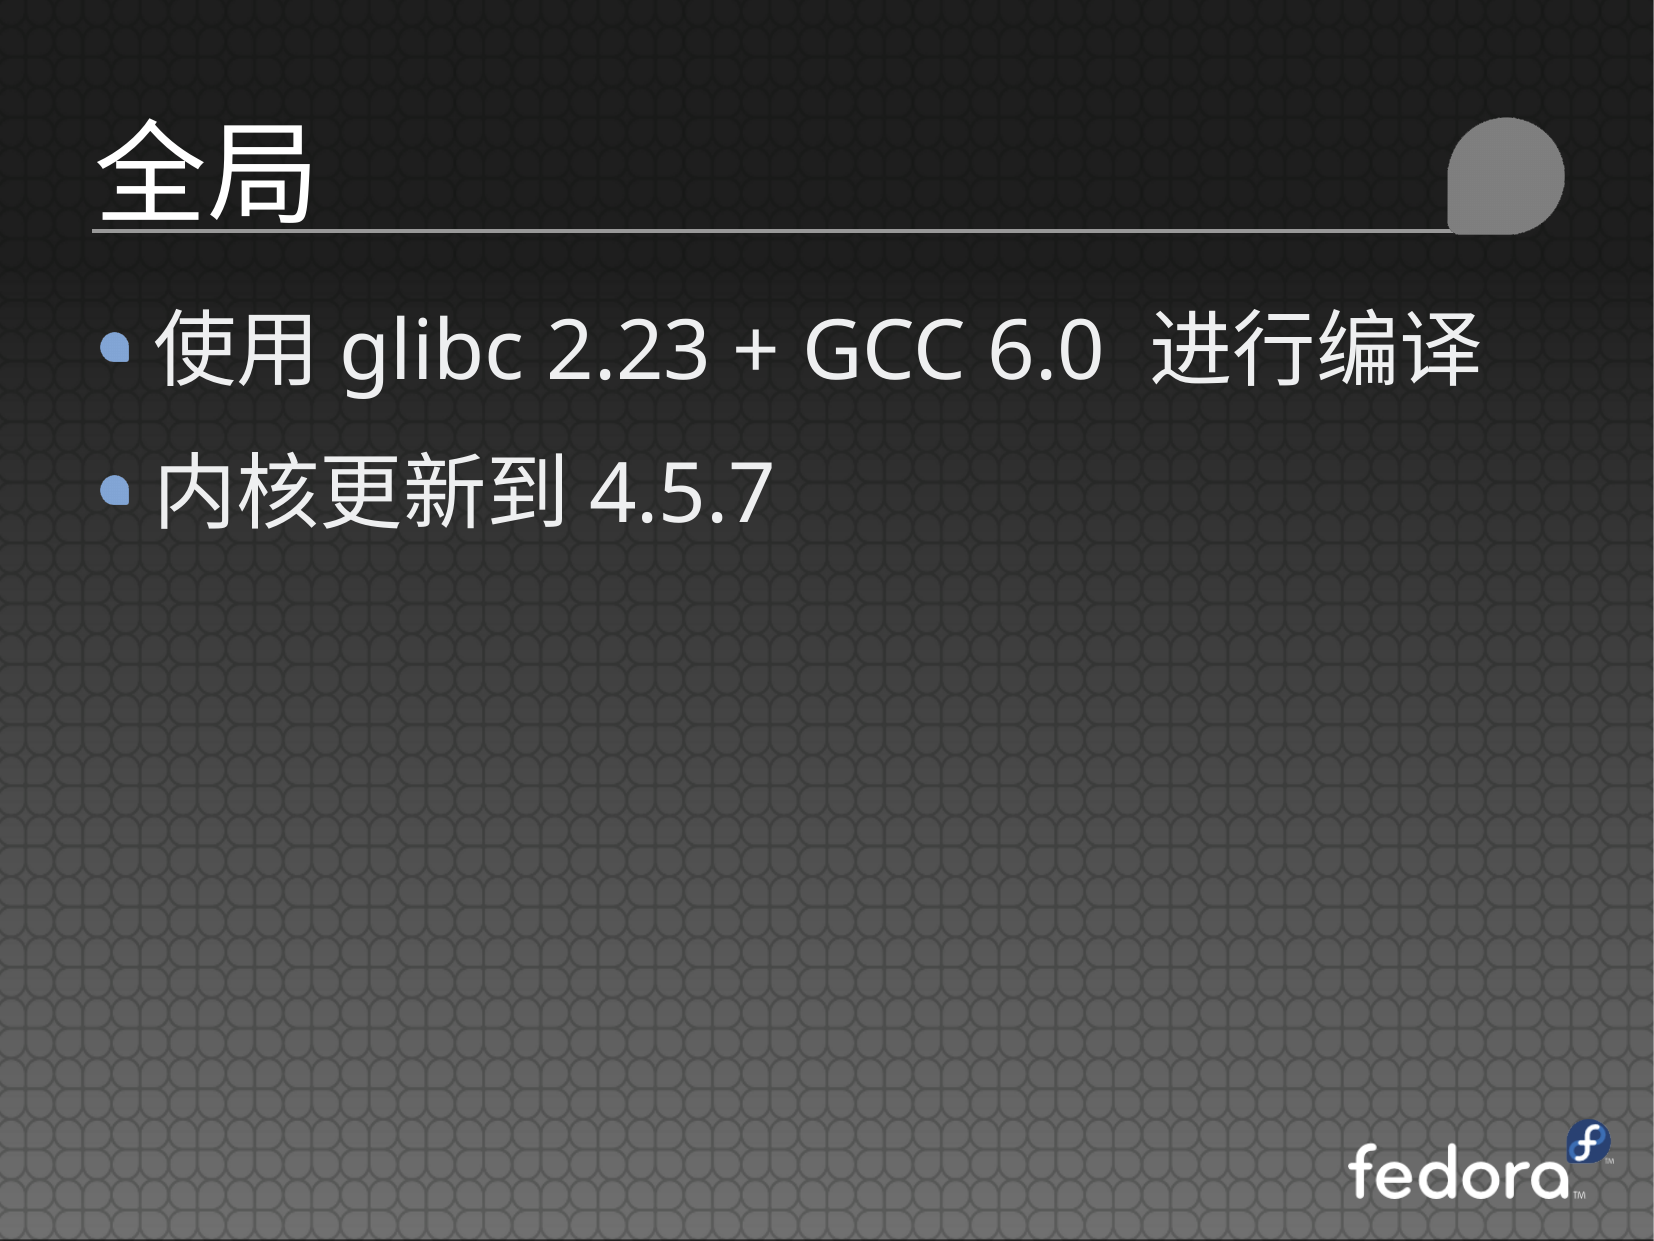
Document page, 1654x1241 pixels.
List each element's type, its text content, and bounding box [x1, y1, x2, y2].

list 使用glibc 2.23 + GCC 6.0 进行编译 内核更新到4.5.7 [82, 290, 1571, 1101]
picture [0, 0, 1654, 1241]
title 全局 [94, 100, 1426, 251]
